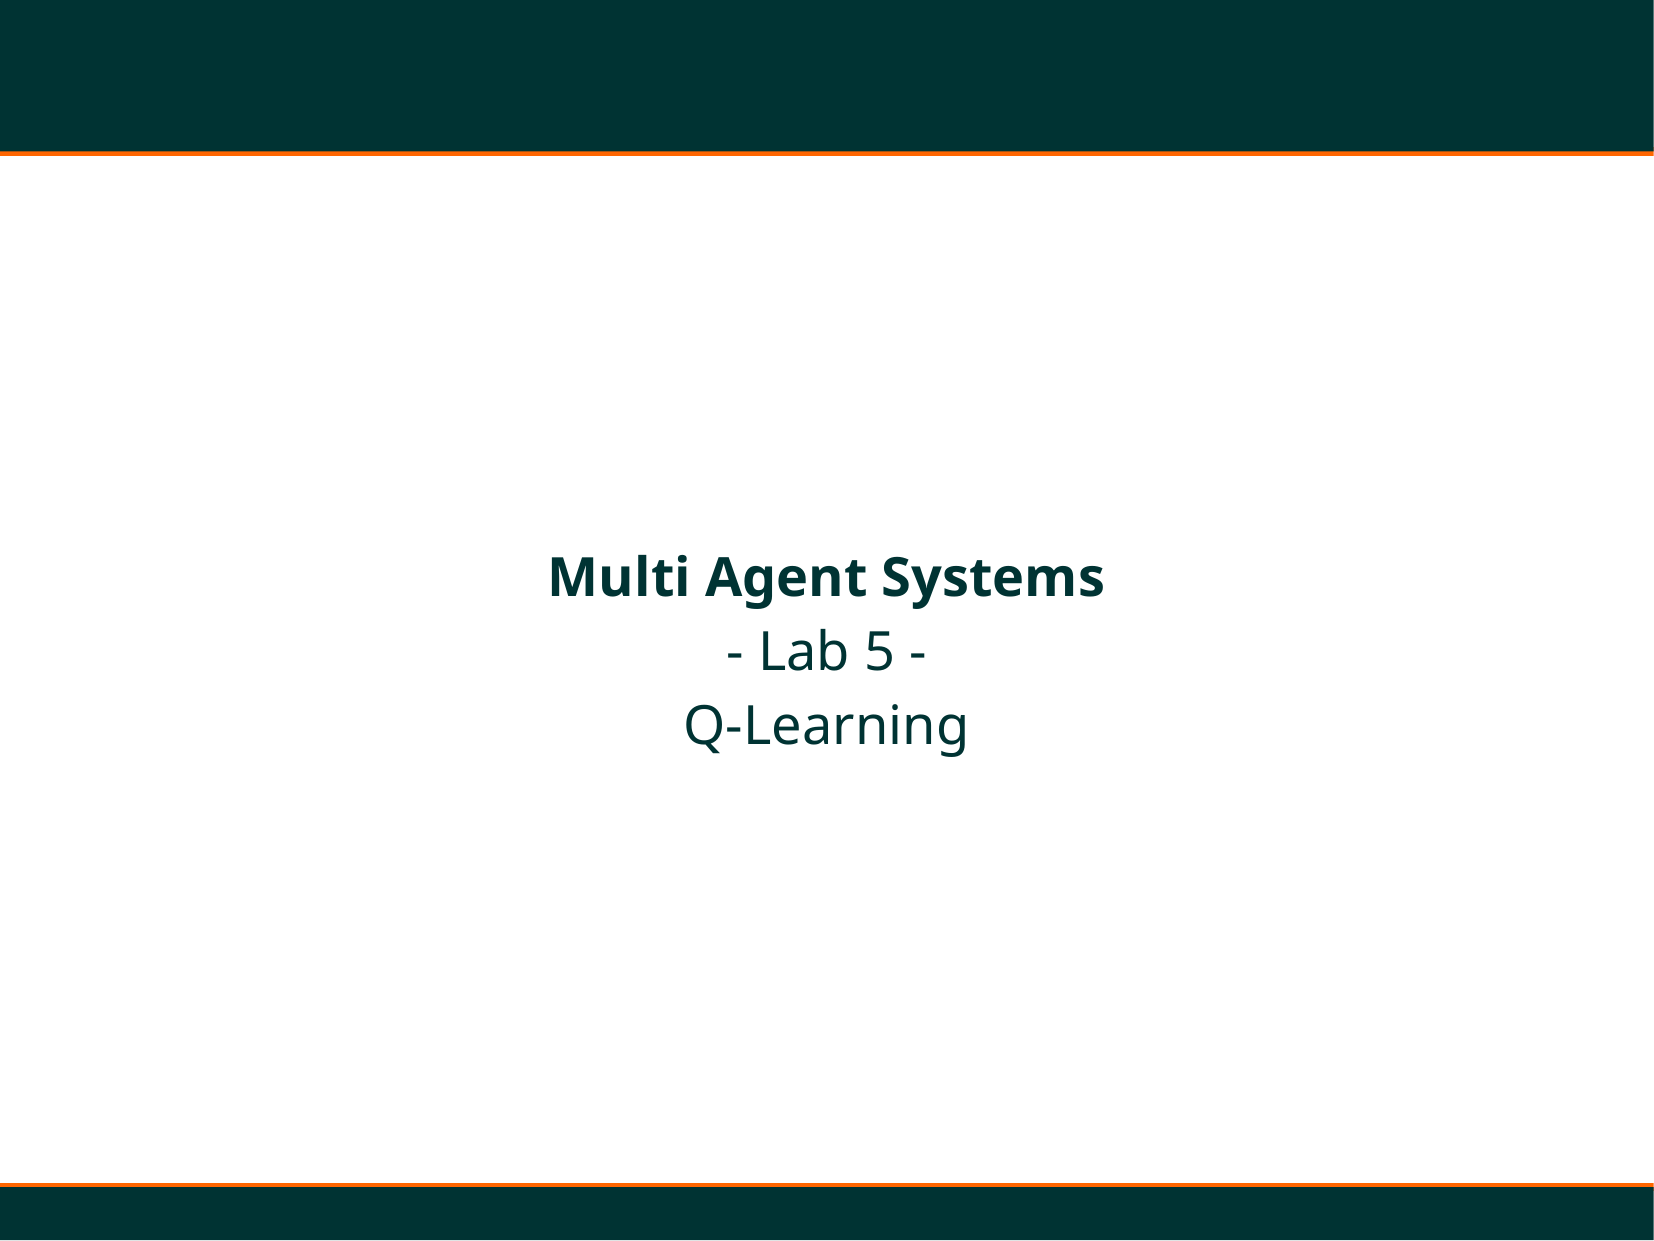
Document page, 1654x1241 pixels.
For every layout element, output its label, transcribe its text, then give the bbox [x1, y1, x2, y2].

subtitle Multi Agent Systems - Lab 5 - Q-Learning [82, 290, 1571, 1010]
